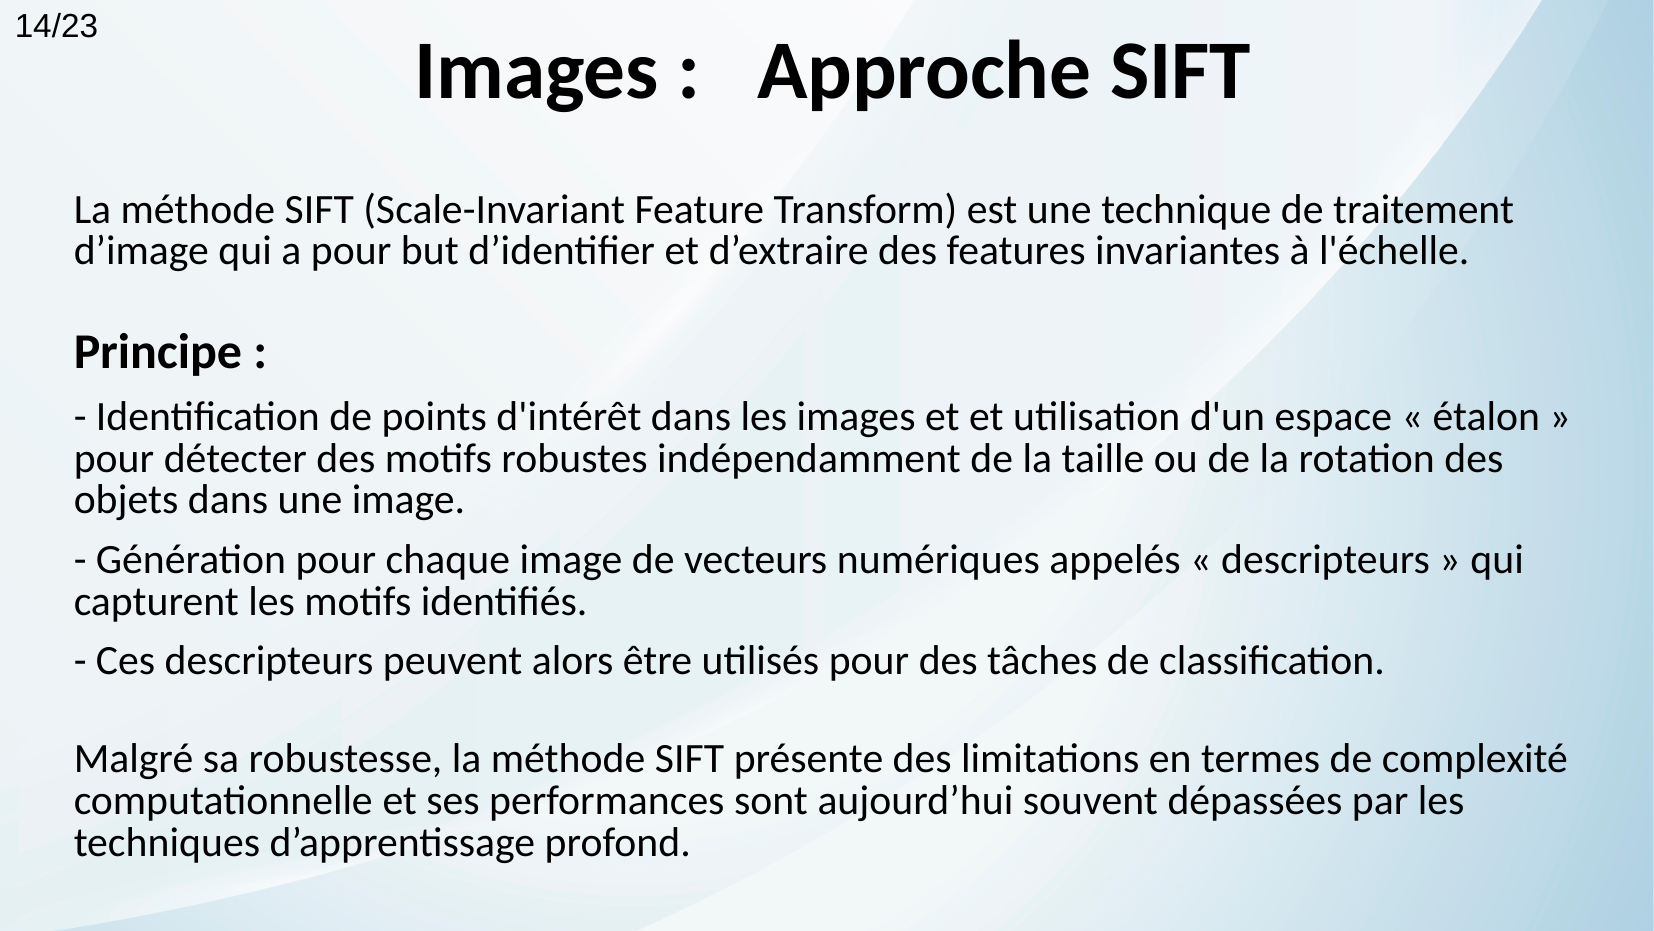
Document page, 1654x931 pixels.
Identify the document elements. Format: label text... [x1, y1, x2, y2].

text_box 14/23 [0, 0, 88, 60]
text_box La méthode SIFT (Scale-Invariant Feature Transform) est une technique de traitement d’image qui a pour but d’identifier et d’extraire des features invariantes à l'échelle. Principe : - Identification de points d'intérêt dans les images et et utilisation d'un espace « étalon » pour détecter des motifs robustes indépendamment de la taille ou de la rotation des objets dans une image. - Génération pour chaque image de vecteurs numériques appelés « descripteurs » qui capturent les motifs identifiés. - Ces descripteurs peuvent alors être utilisés pour des tâches de classification. Malgré sa robustesse, la méthode SIFT présente des limitations en termes de complexité computationnelle et ses performances sont aujourd’hui souvent dépassées par les techniques d’apprentissage profond. [59, 184, 1595, 875]
picture [0, 0, 1654, 931]
title Images : Approche SIFT [88, 0, 1577, 156]
